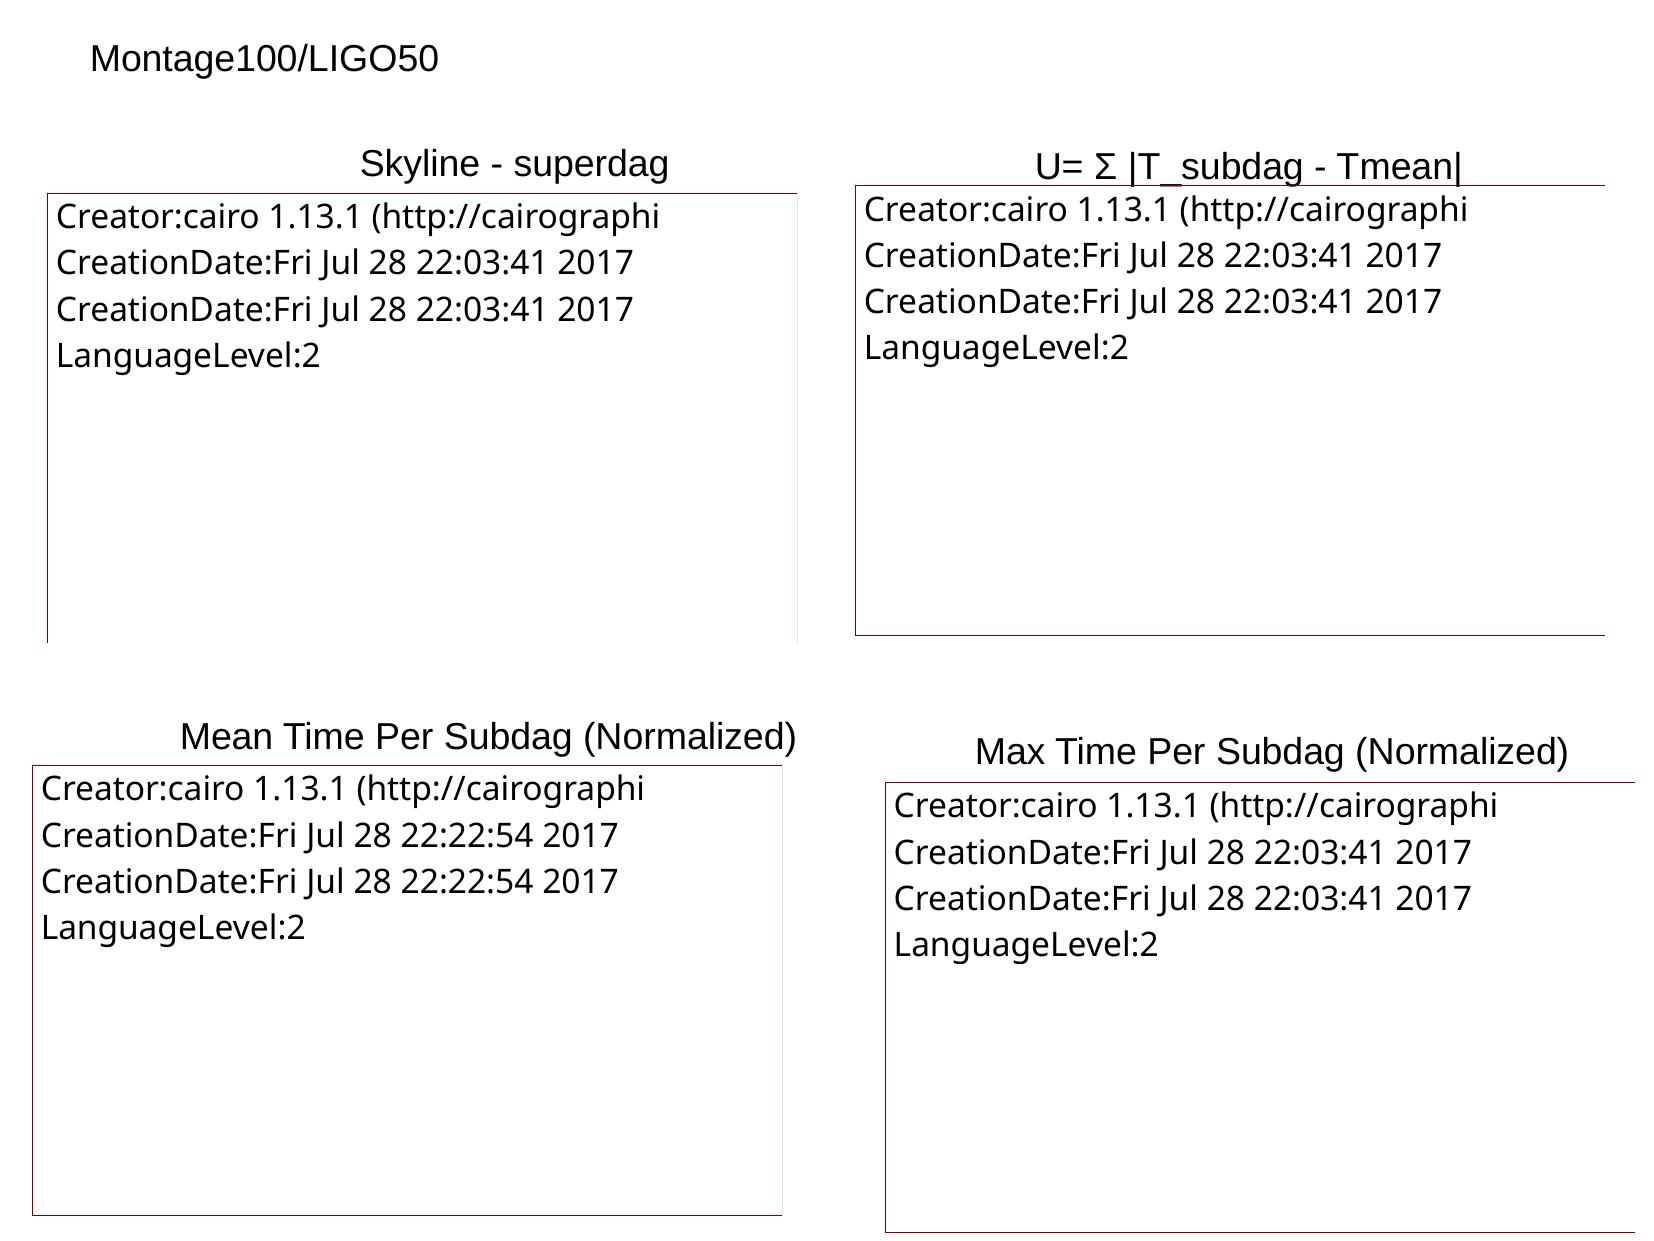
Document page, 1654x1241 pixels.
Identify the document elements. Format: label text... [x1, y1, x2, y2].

text_box Mean Time Per Subdag (Normalized) [165, 708, 886, 766]
picture [45, 190, 798, 643]
text_box U= Σ |T_subdag - Tmean| [1020, 138, 1654, 196]
picture [882, 780, 1636, 1233]
text_box Montage100/LIGO50 [75, 30, 496, 87]
picture [852, 183, 1606, 636]
text_box Skyline - superdag [345, 135, 766, 190]
text_box Max Time Per Subdag (Normalized) [960, 723, 1654, 781]
picture [30, 762, 783, 1216]
